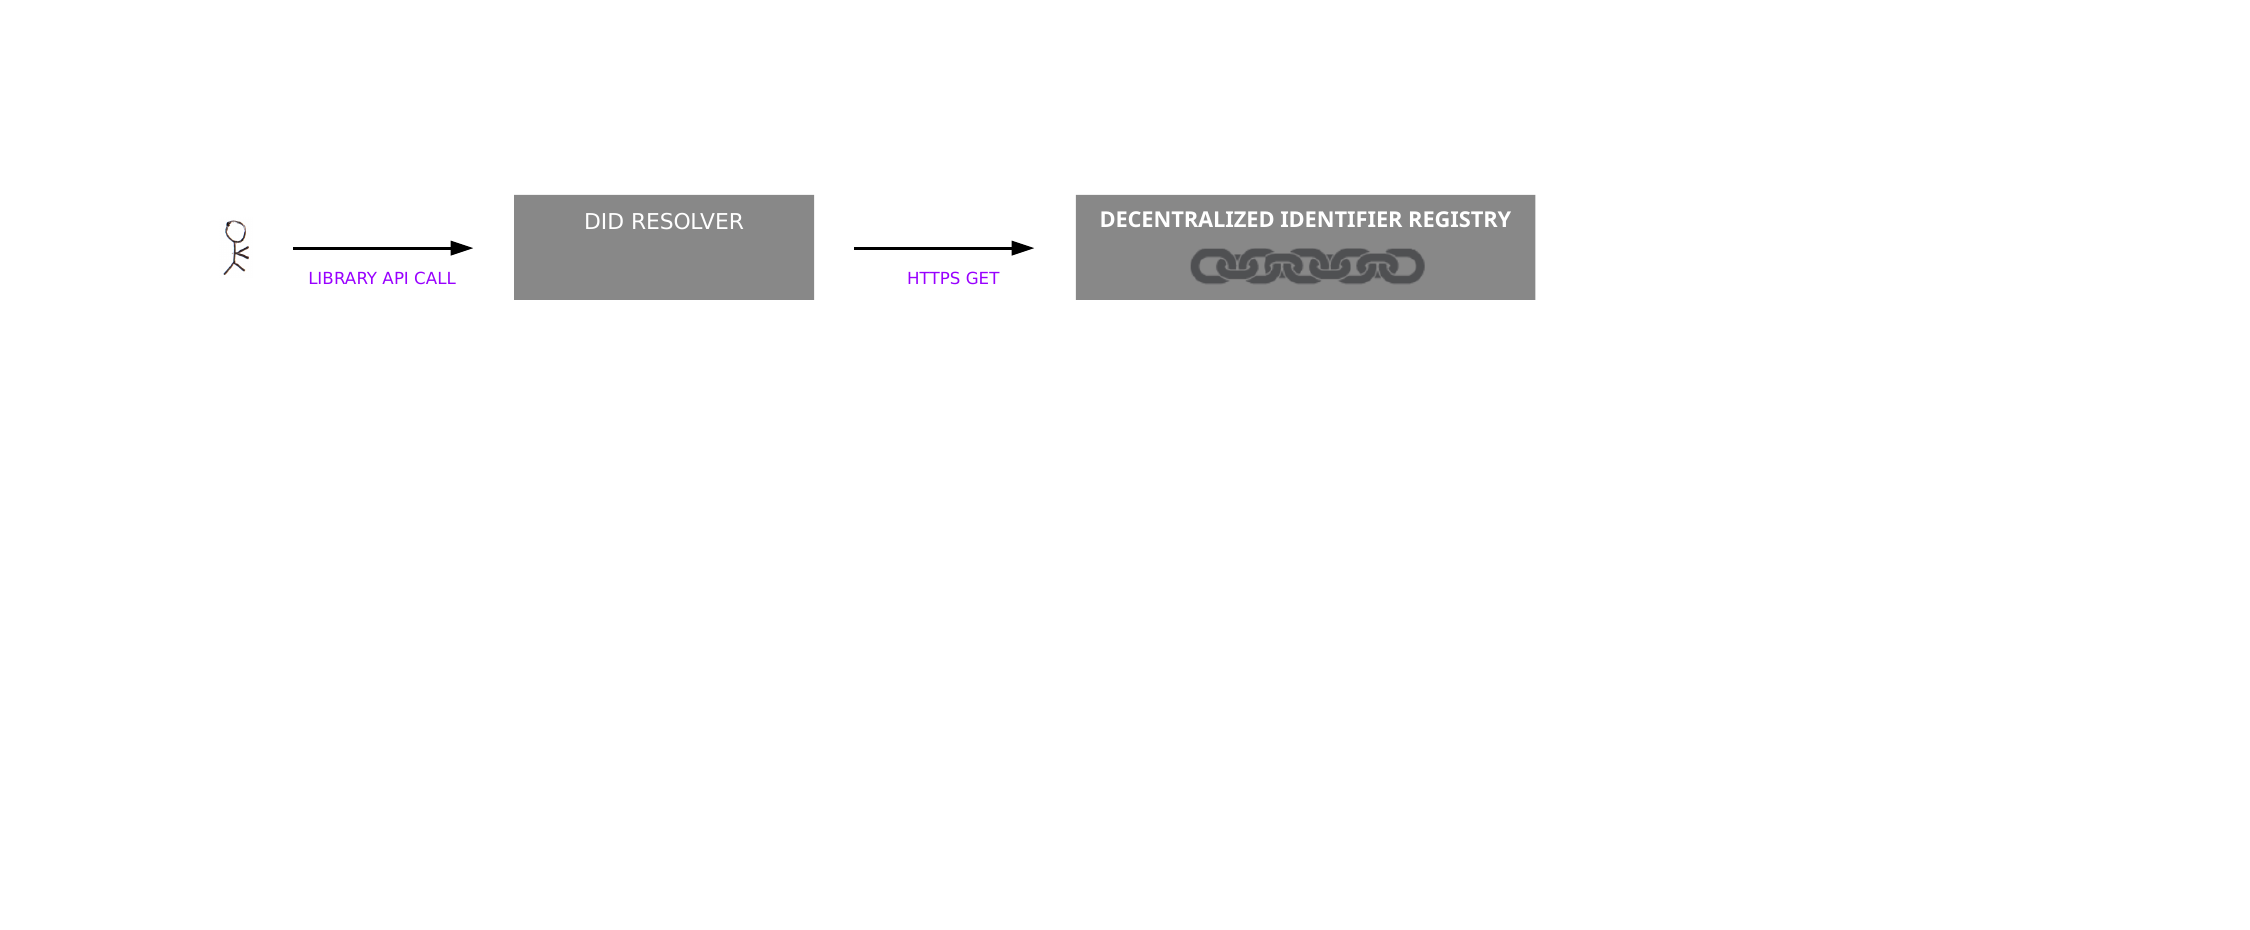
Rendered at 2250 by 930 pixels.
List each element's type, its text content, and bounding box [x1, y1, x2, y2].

text_box LIBRARY API CALL [293, 261, 471, 309]
text_box DECENTRALIZED IDENTIFIER REGISTRY [1075, 194, 1536, 300]
picture [219, 217, 253, 278]
text_box DID RESOLVER [514, 194, 815, 300]
text_box HTTPS GET [892, 261, 1057, 309]
picture [1176, 238, 1435, 293]
